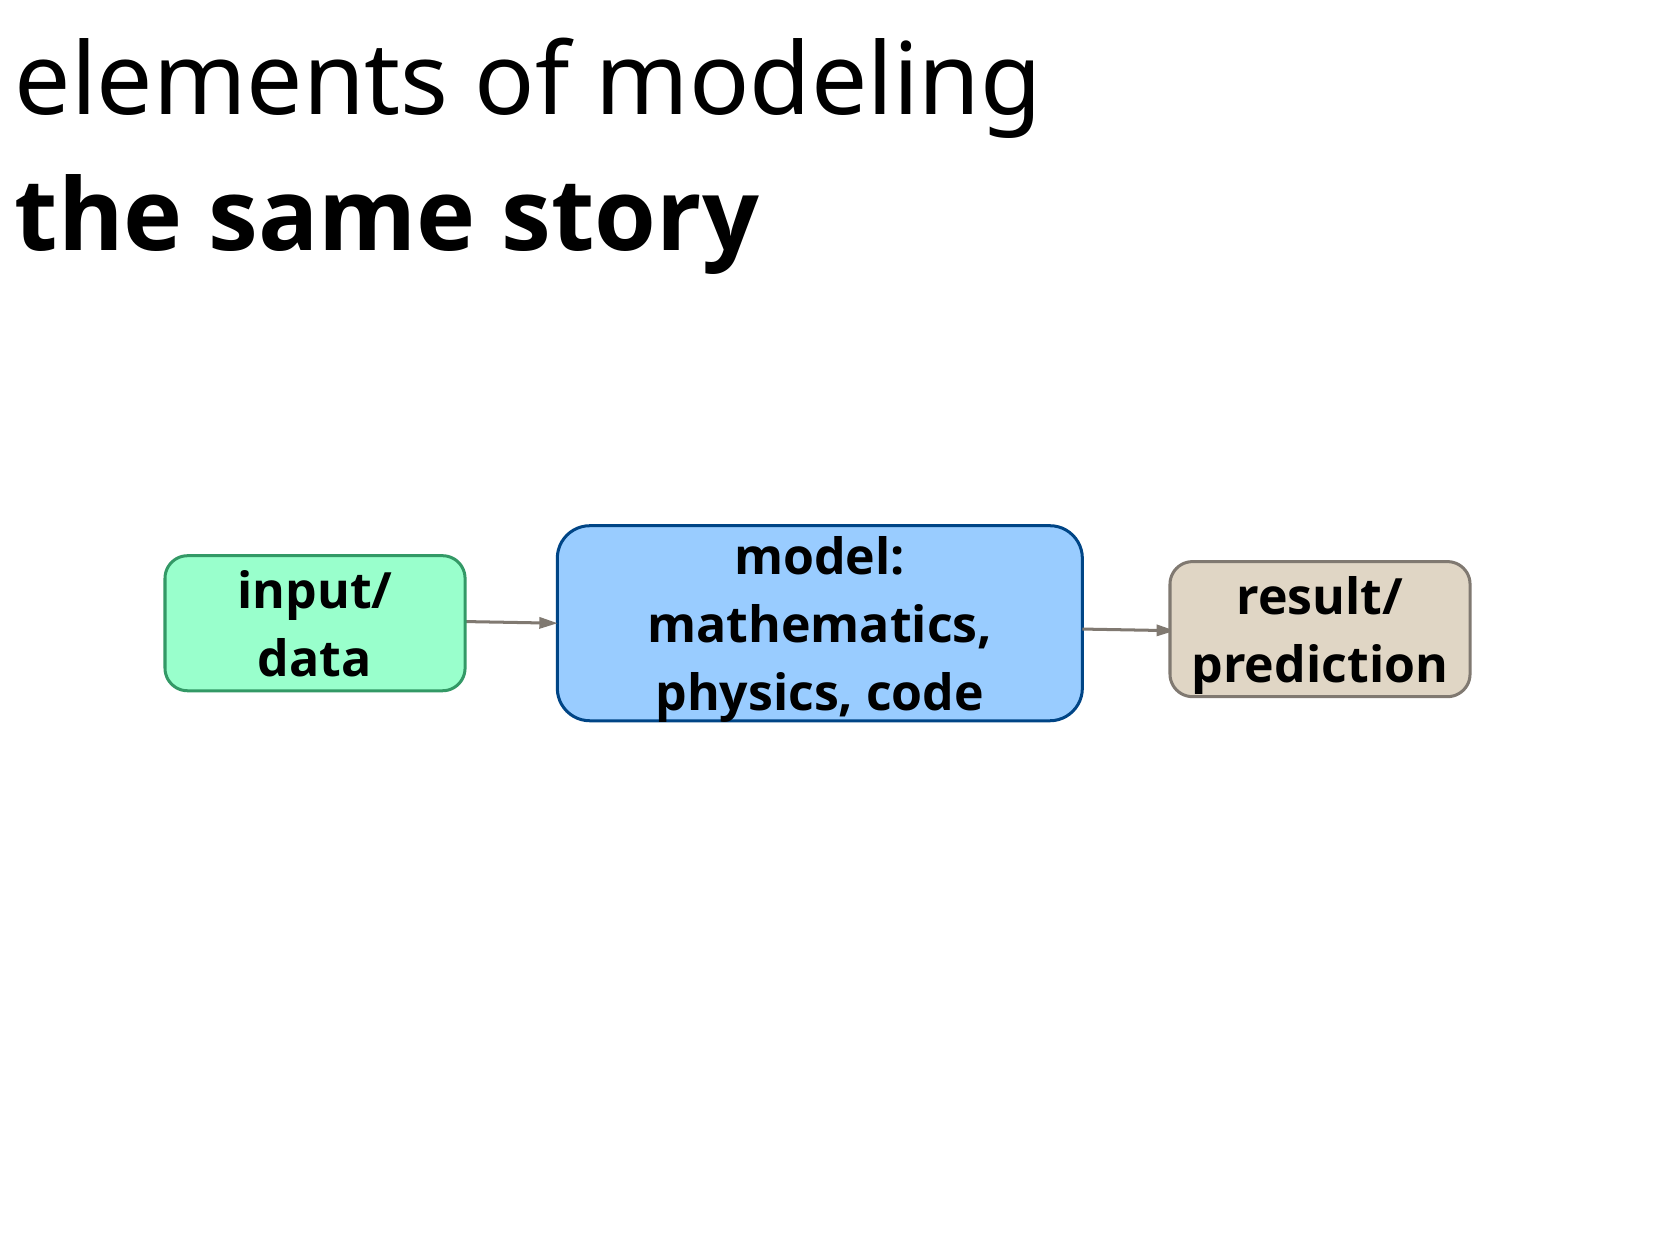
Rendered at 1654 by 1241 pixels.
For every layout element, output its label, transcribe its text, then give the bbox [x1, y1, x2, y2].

text_box elements of modeling the same story [0, 0, 1121, 279]
text_box model: mathematics, physics, code [557, 525, 1083, 721]
text_box input/ data [165, 555, 466, 691]
text_box result/ prediction [1170, 561, 1471, 697]
